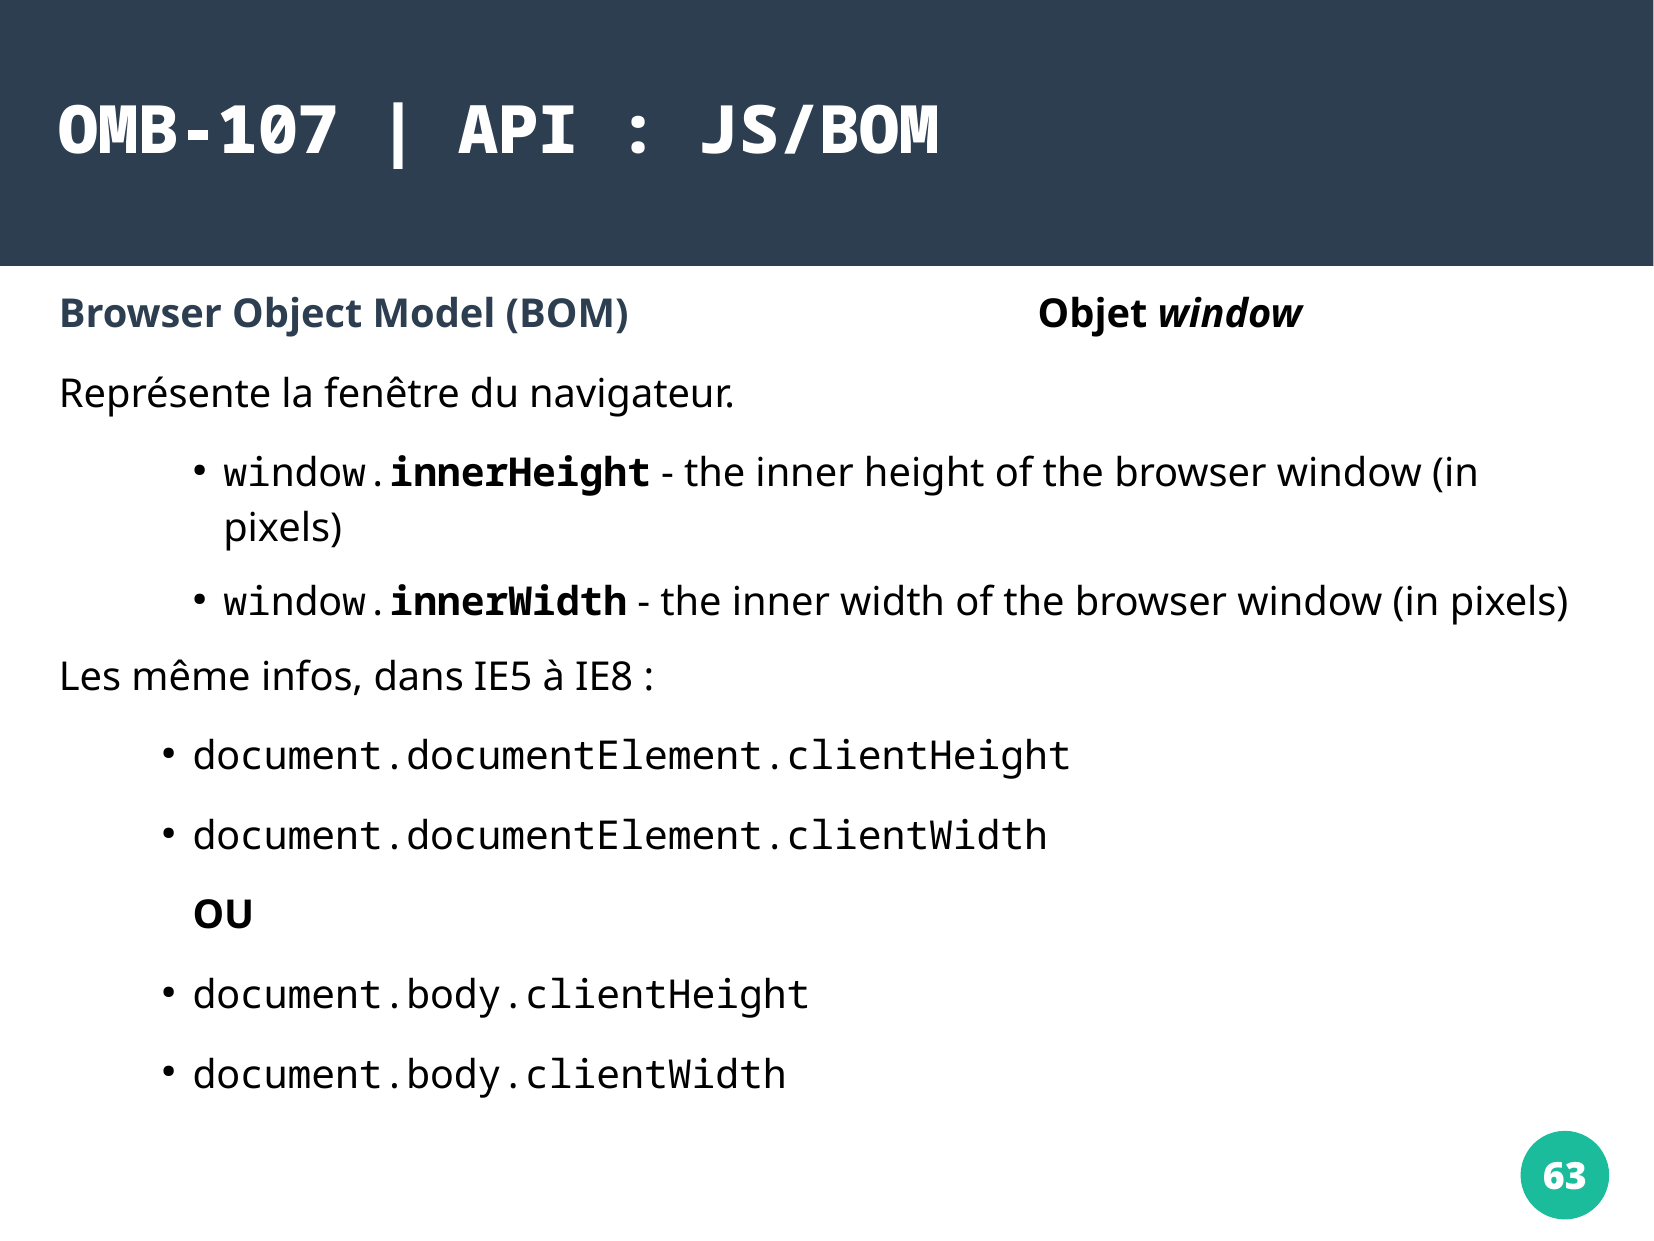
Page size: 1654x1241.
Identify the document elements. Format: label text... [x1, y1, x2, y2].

title OMB-107 | API : JS/BOM [58, 49, 1595, 207]
list Browser Object Model (BOM) Objet window Représente la fenêtre du navigateur. window.innerHeight - the inner height of the browser window (in pixels) window.innerWidth - the inner width of the browser window (in pixels) Les même infos, dans IE5 à IE8 : document.documentElement.clientHeight document.documentElement.clientWidth OU document.body.clientHeight document.body.clientWidth [58, 285, 1595, 1152]
